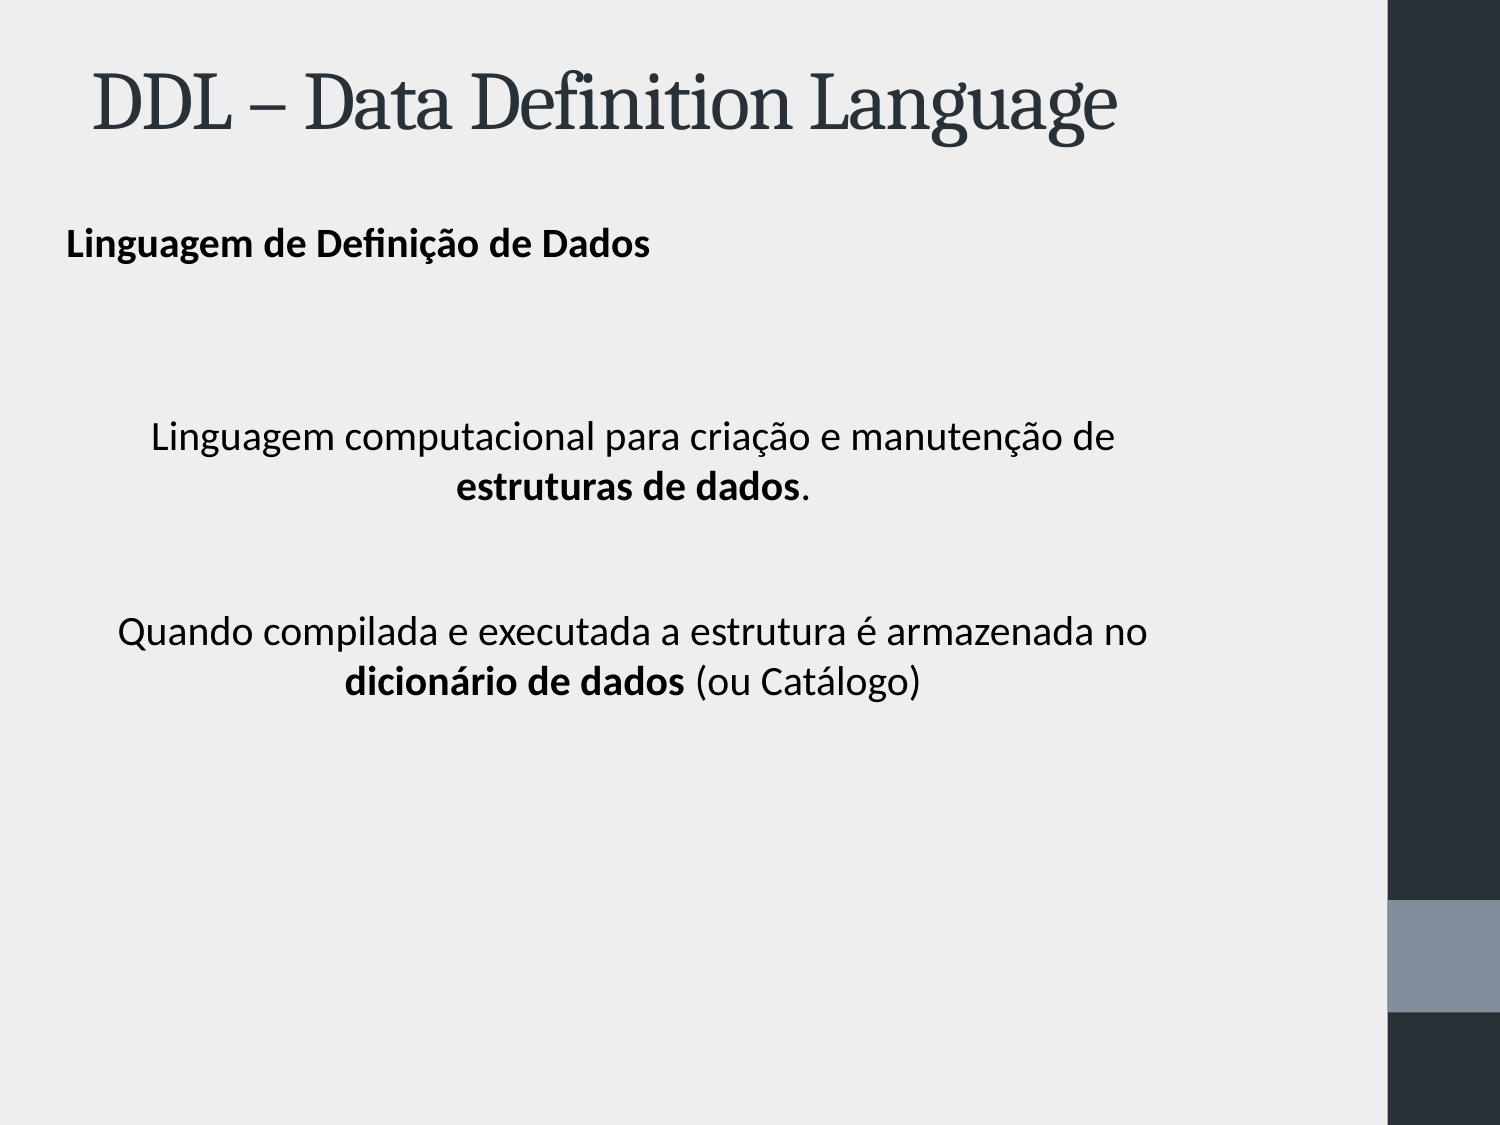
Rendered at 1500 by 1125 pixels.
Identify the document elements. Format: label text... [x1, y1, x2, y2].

text_box Linguagem computacional para criação e manutenção de estruturas de dados. [60, 401, 1207, 517]
title DDL – Data Definition Language [76, 30, 1327, 161]
text_box Linguagem de Definição de Dados [51, 208, 1198, 273]
text_box Quando compilada e executada a estrutura é armazenada no dicionário de dados (ou Catálogo) [60, 596, 1207, 712]
